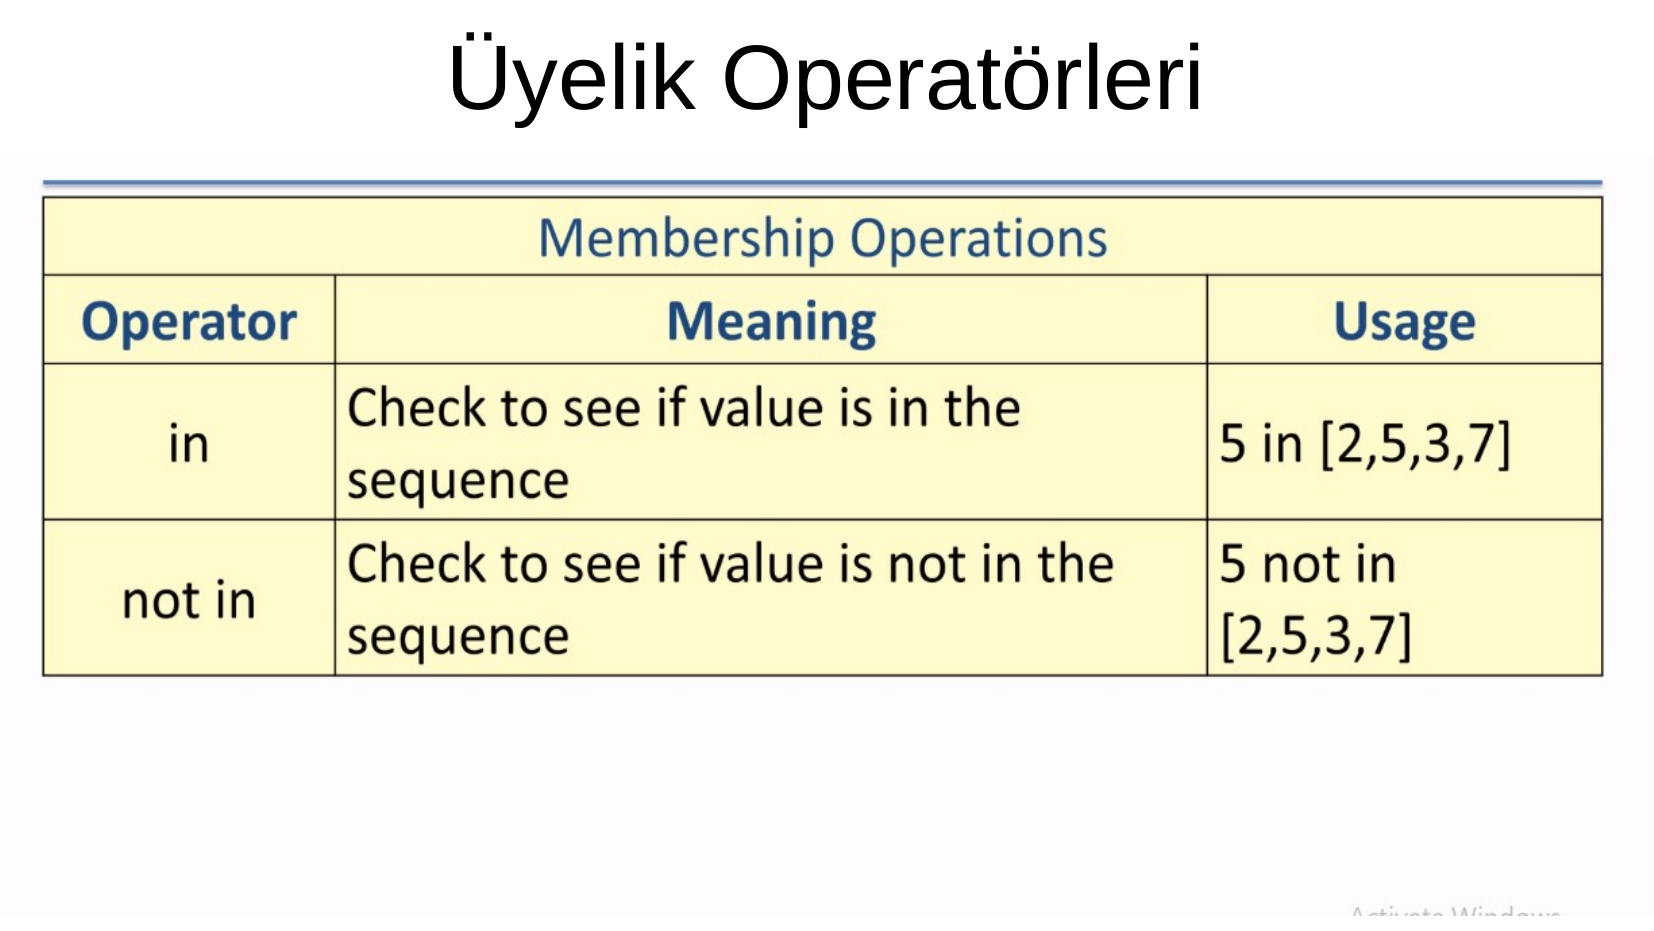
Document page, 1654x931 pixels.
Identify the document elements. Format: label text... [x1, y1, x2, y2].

title Üyelik Operatörleri [82, 0, 1571, 155]
picture [0, 155, 1654, 916]
